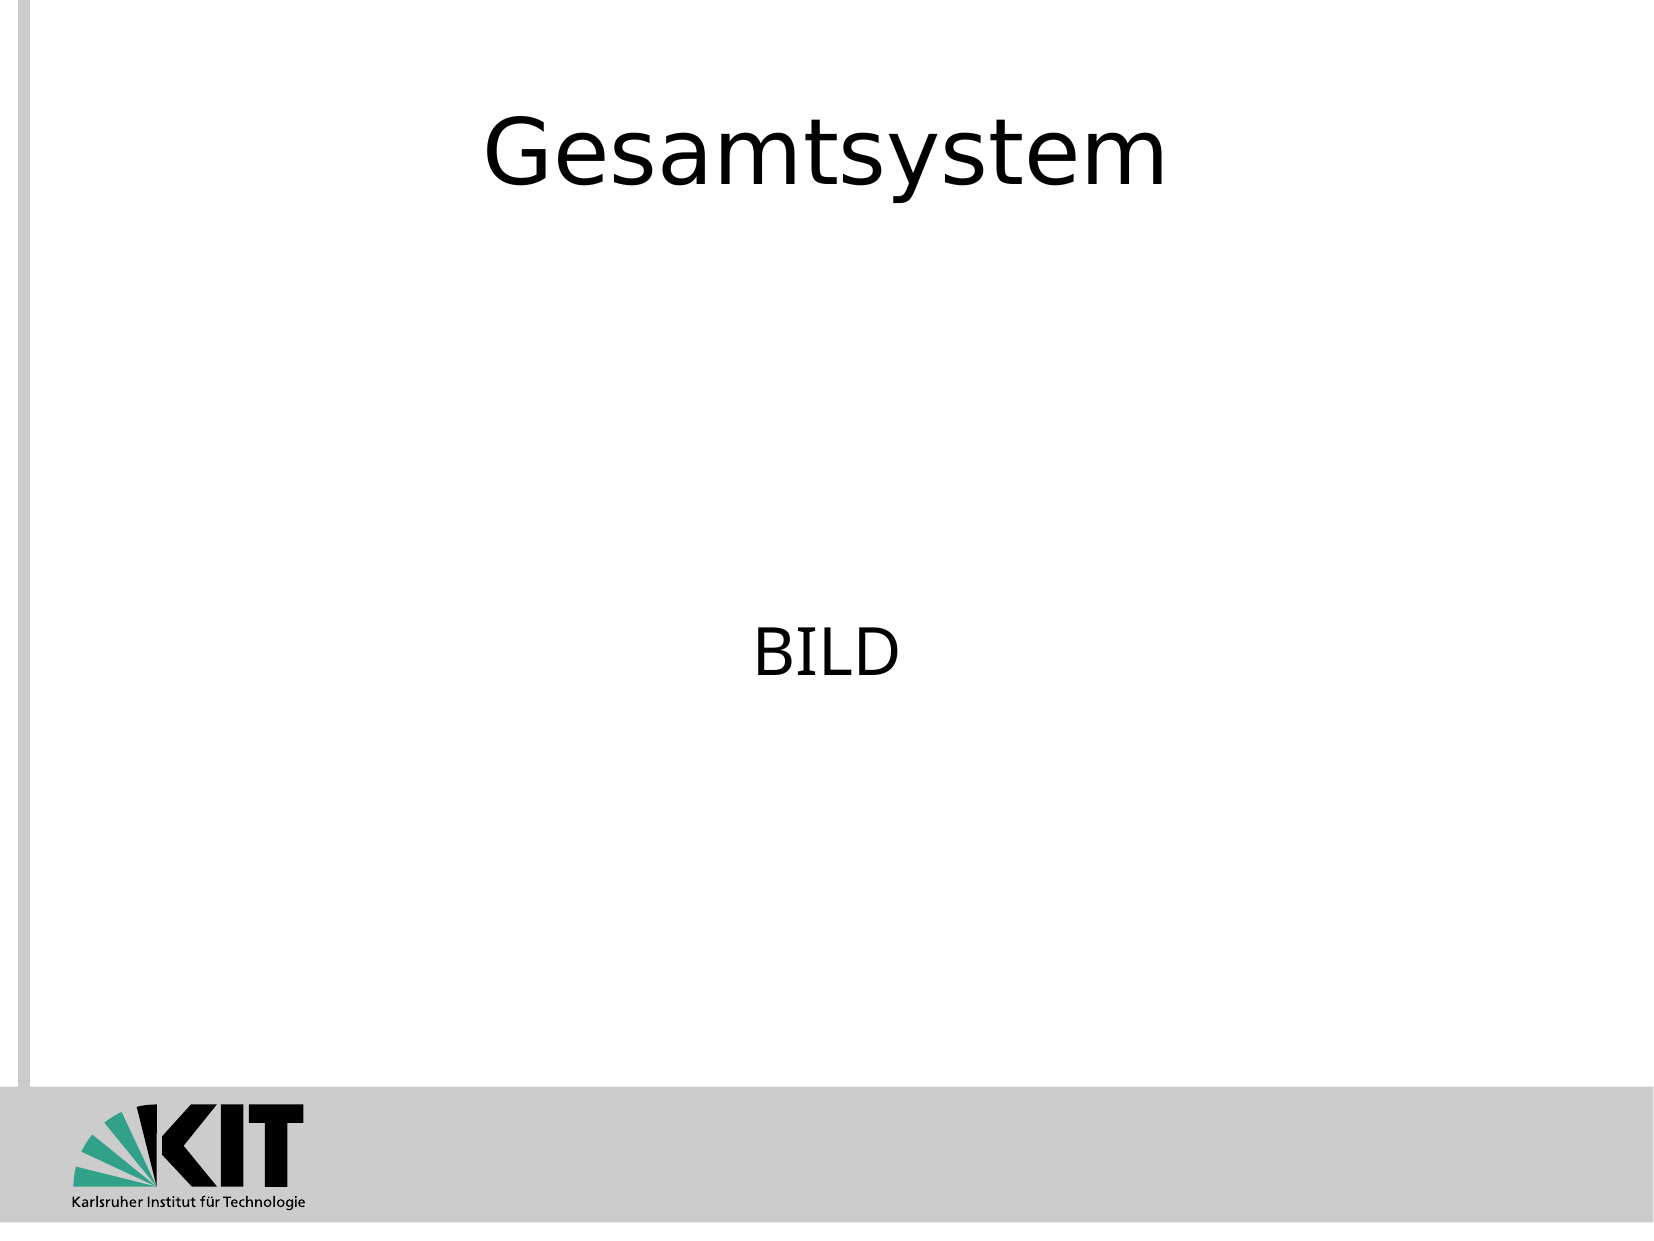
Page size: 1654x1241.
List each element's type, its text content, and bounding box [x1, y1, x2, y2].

subtitle BILD [82, 290, 1571, 1010]
picture [70, 1098, 308, 1217]
text_box [0, 1086, 1654, 1223]
title Gesamtsystem [82, 49, 1571, 257]
